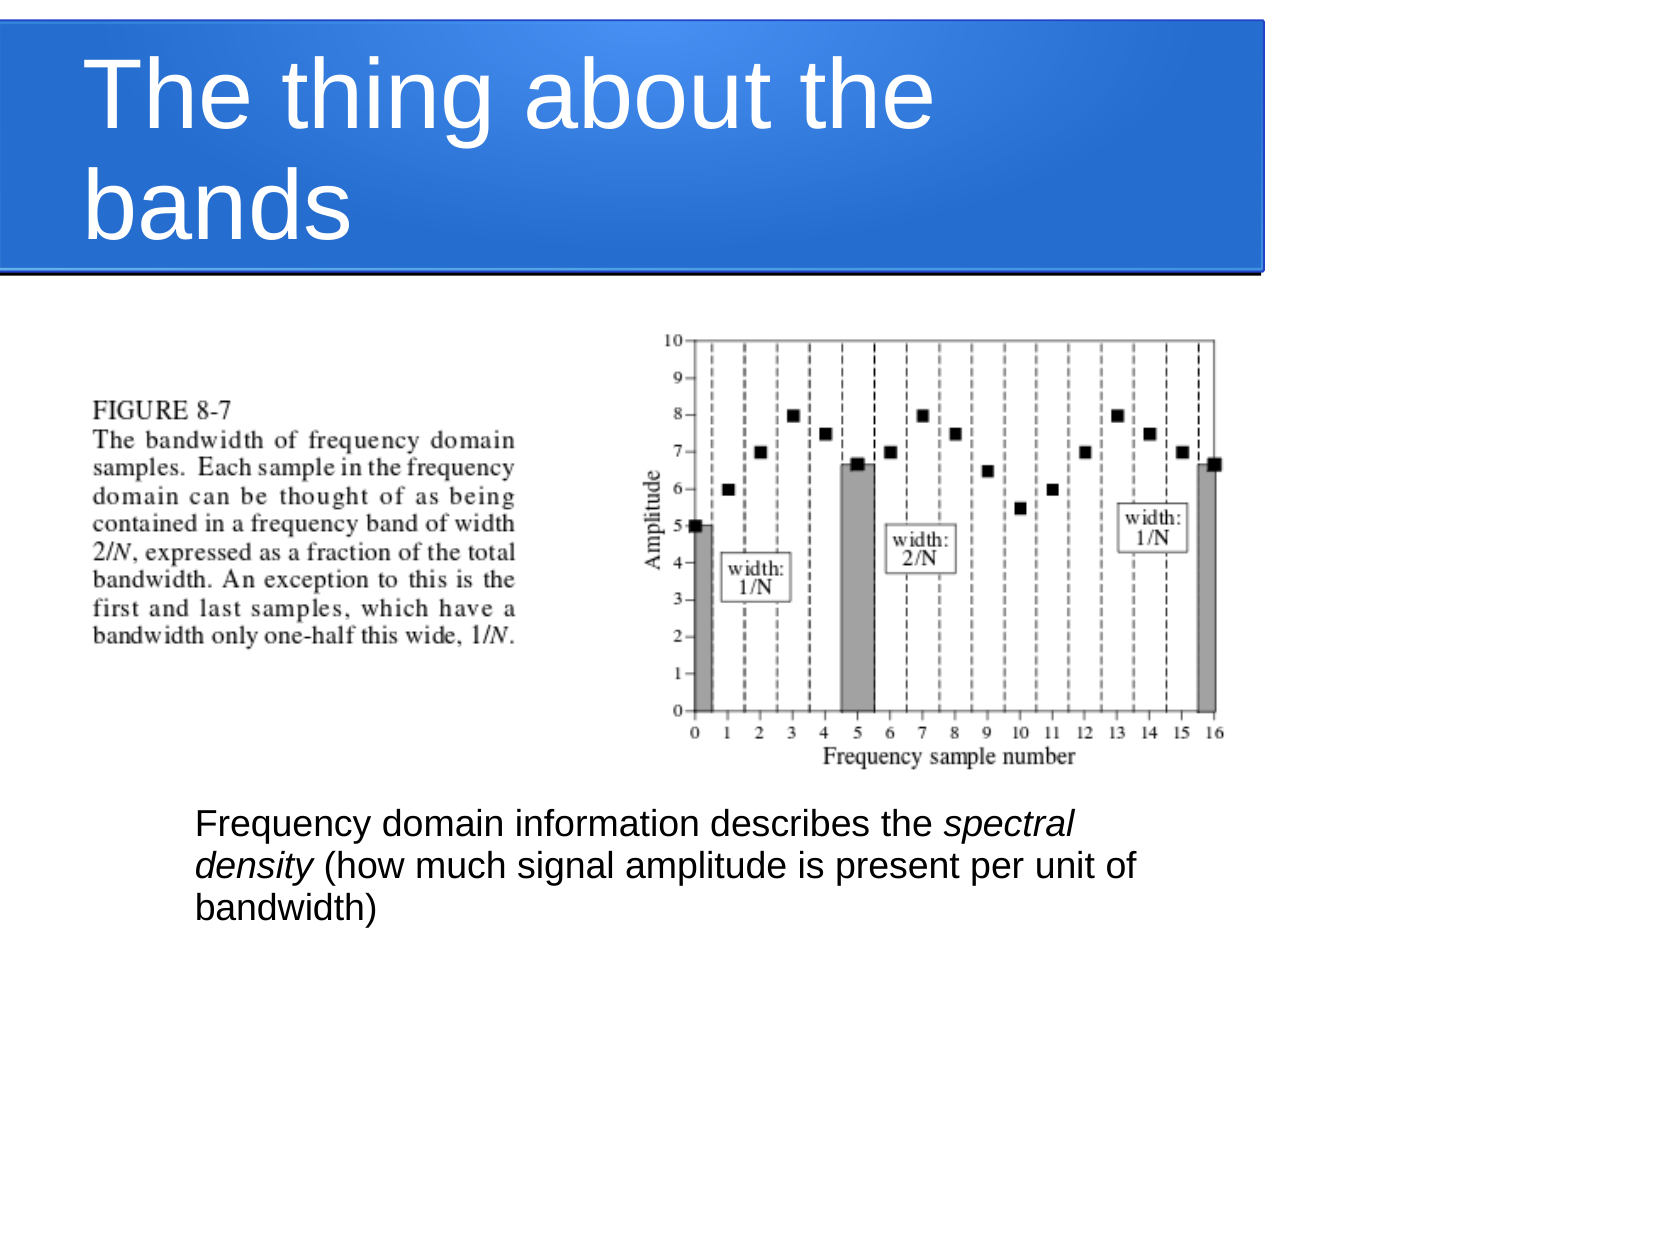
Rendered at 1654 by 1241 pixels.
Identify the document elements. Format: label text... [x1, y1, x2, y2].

text_box Frequency domain information describes the spectral density (how much signal amplitude is present per unit of bandwidth) [180, 795, 1156, 1142]
picture [66, 299, 1261, 796]
title The thing about the bands [82, 47, 1235, 252]
